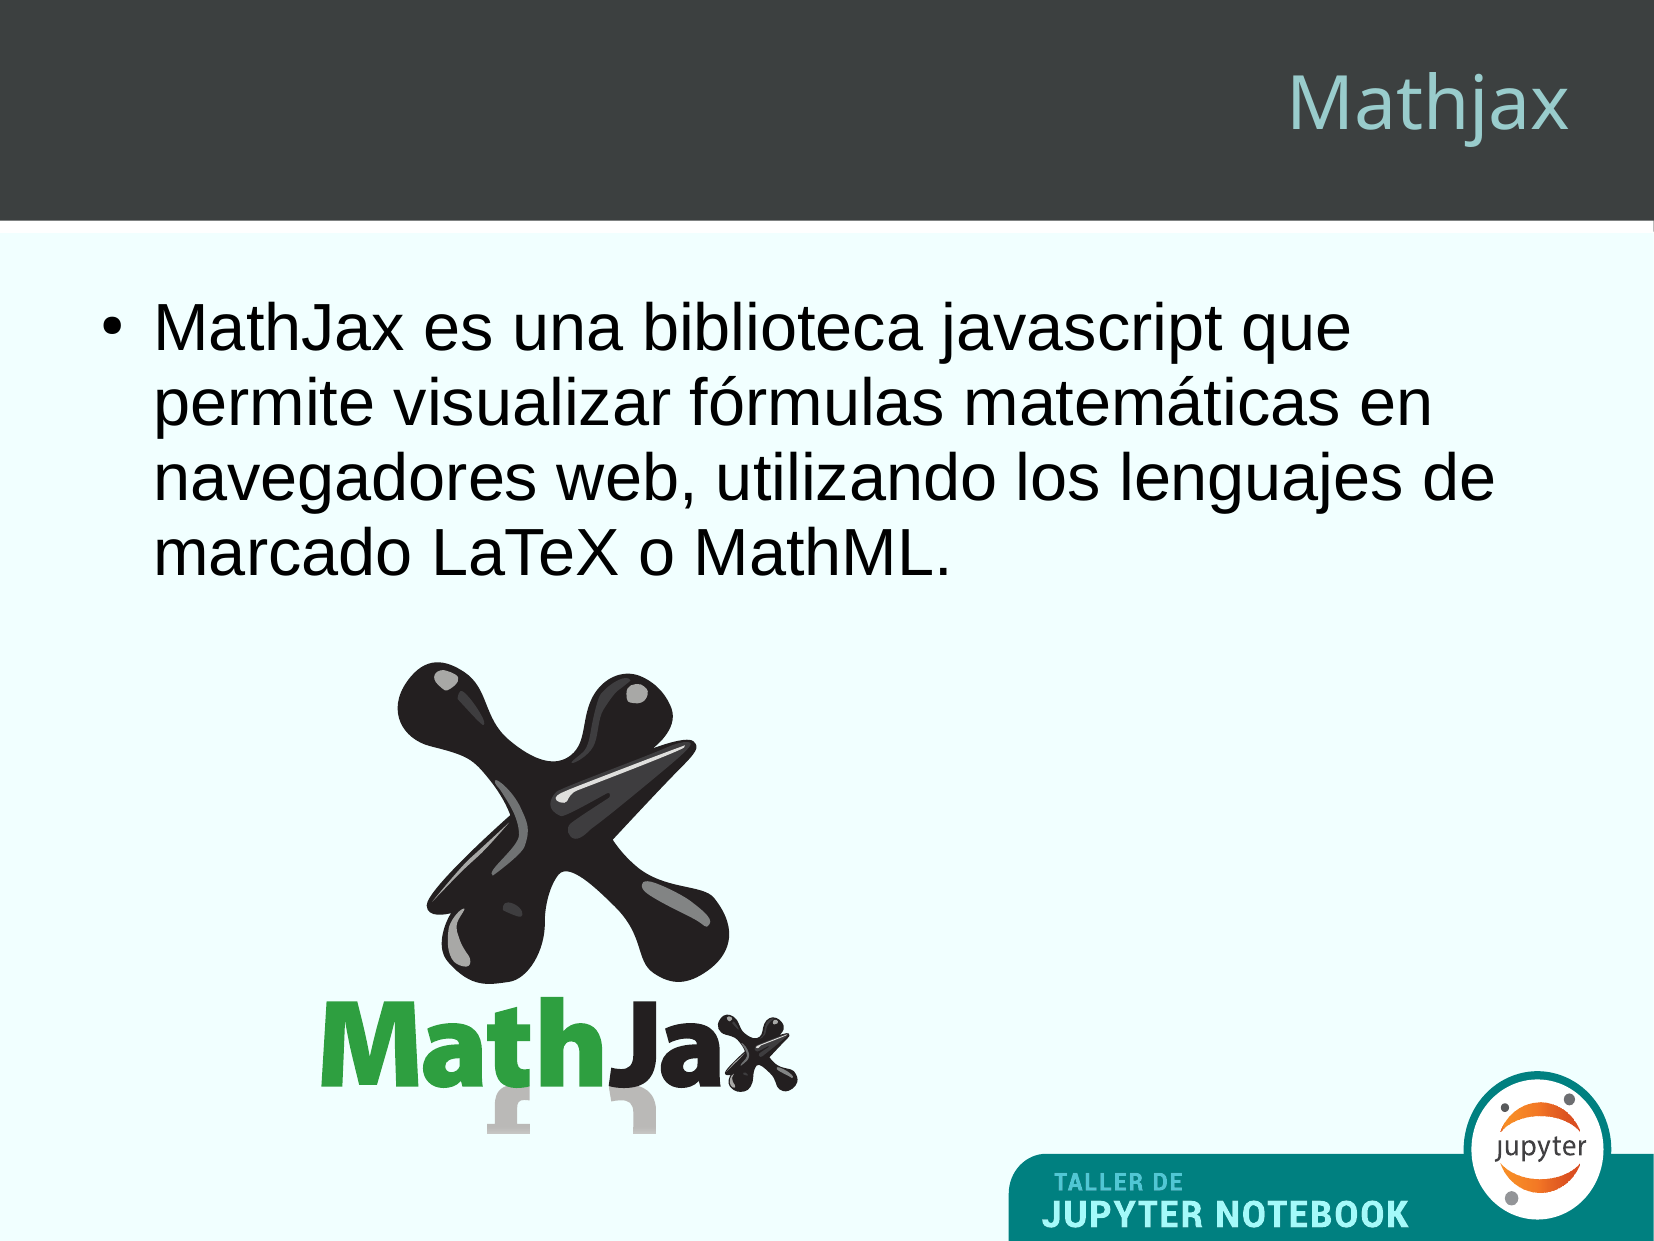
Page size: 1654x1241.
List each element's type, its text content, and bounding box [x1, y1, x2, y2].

picture [318, 648, 804, 1134]
list MathJax es una biblioteca javascript que permite visualizar fórmulas matemáticas en navegadores web, utilizando los lenguajes de marcado LaTeX o MathML. [82, 290, 1571, 1010]
title Mathjax [82, 49, 1571, 257]
